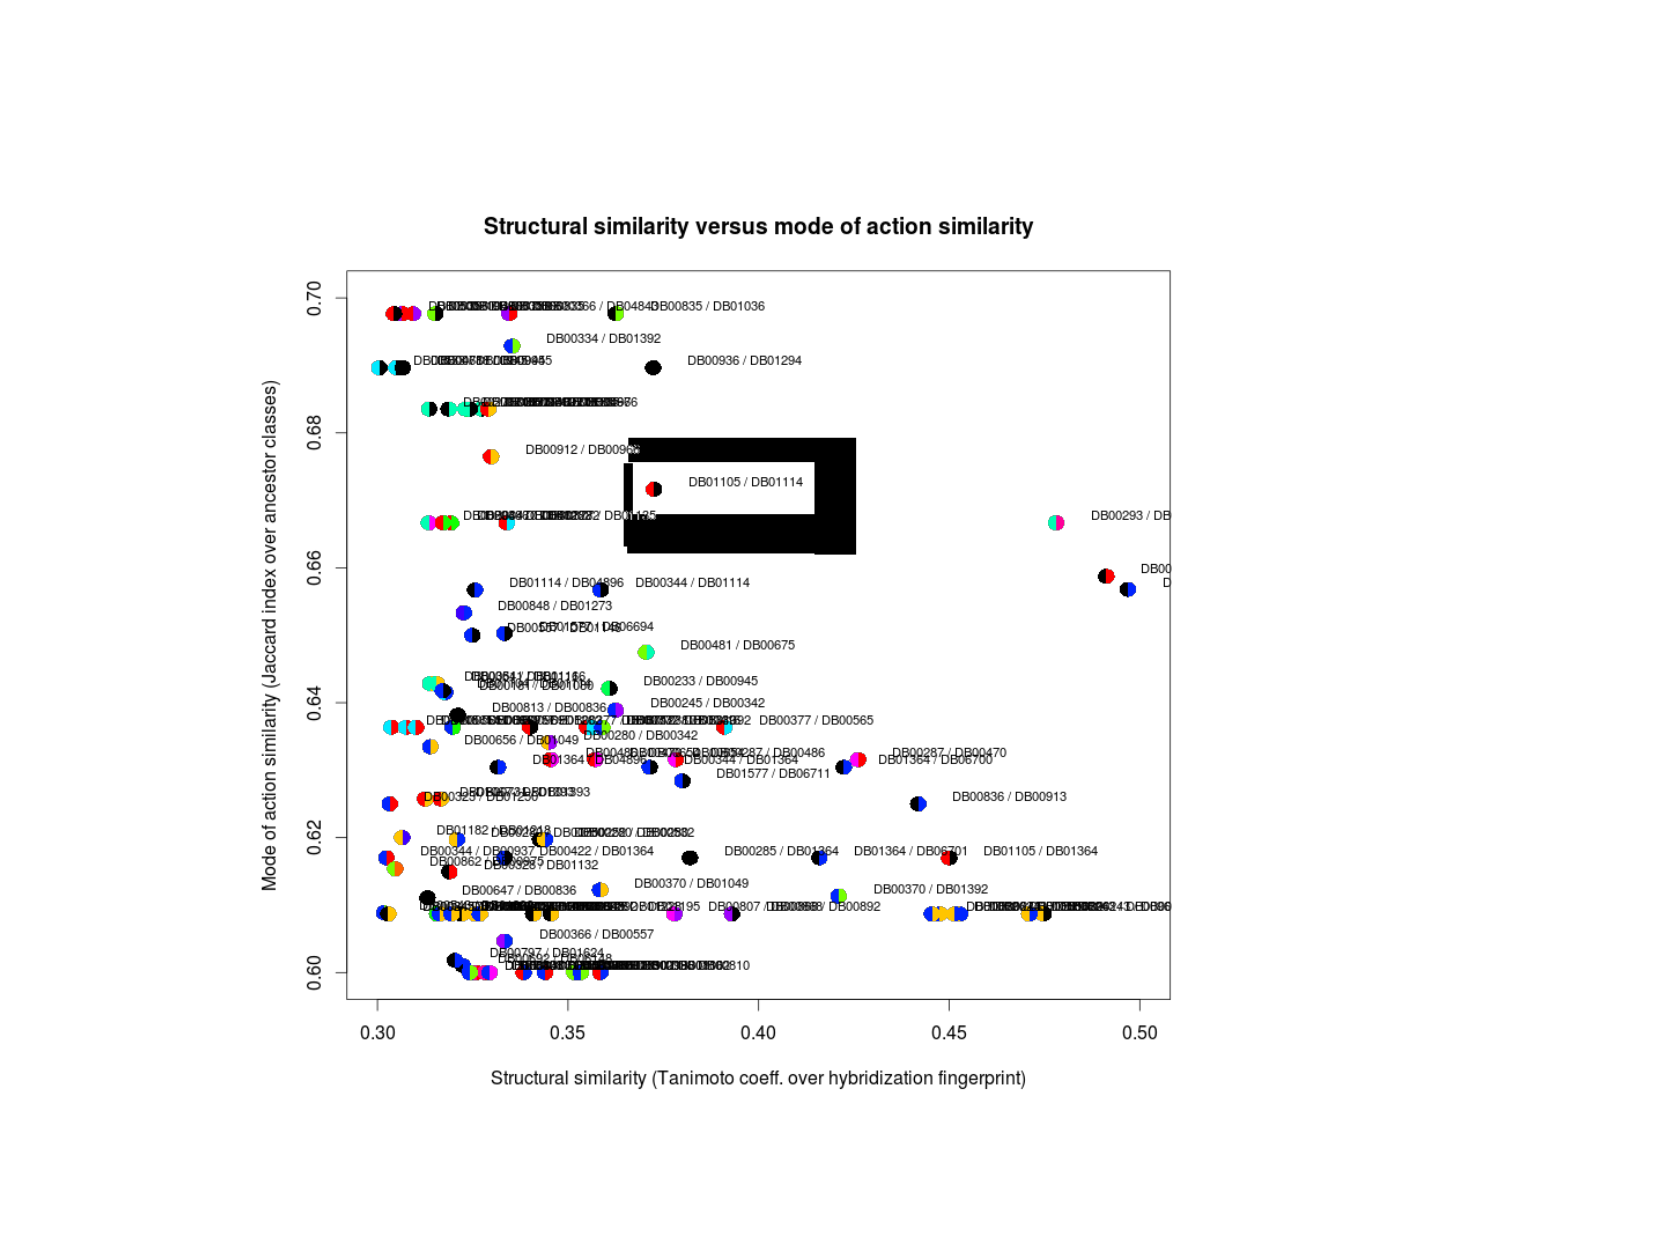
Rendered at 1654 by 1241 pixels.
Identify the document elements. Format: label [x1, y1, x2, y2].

picture [256, 188, 1217, 1104]
